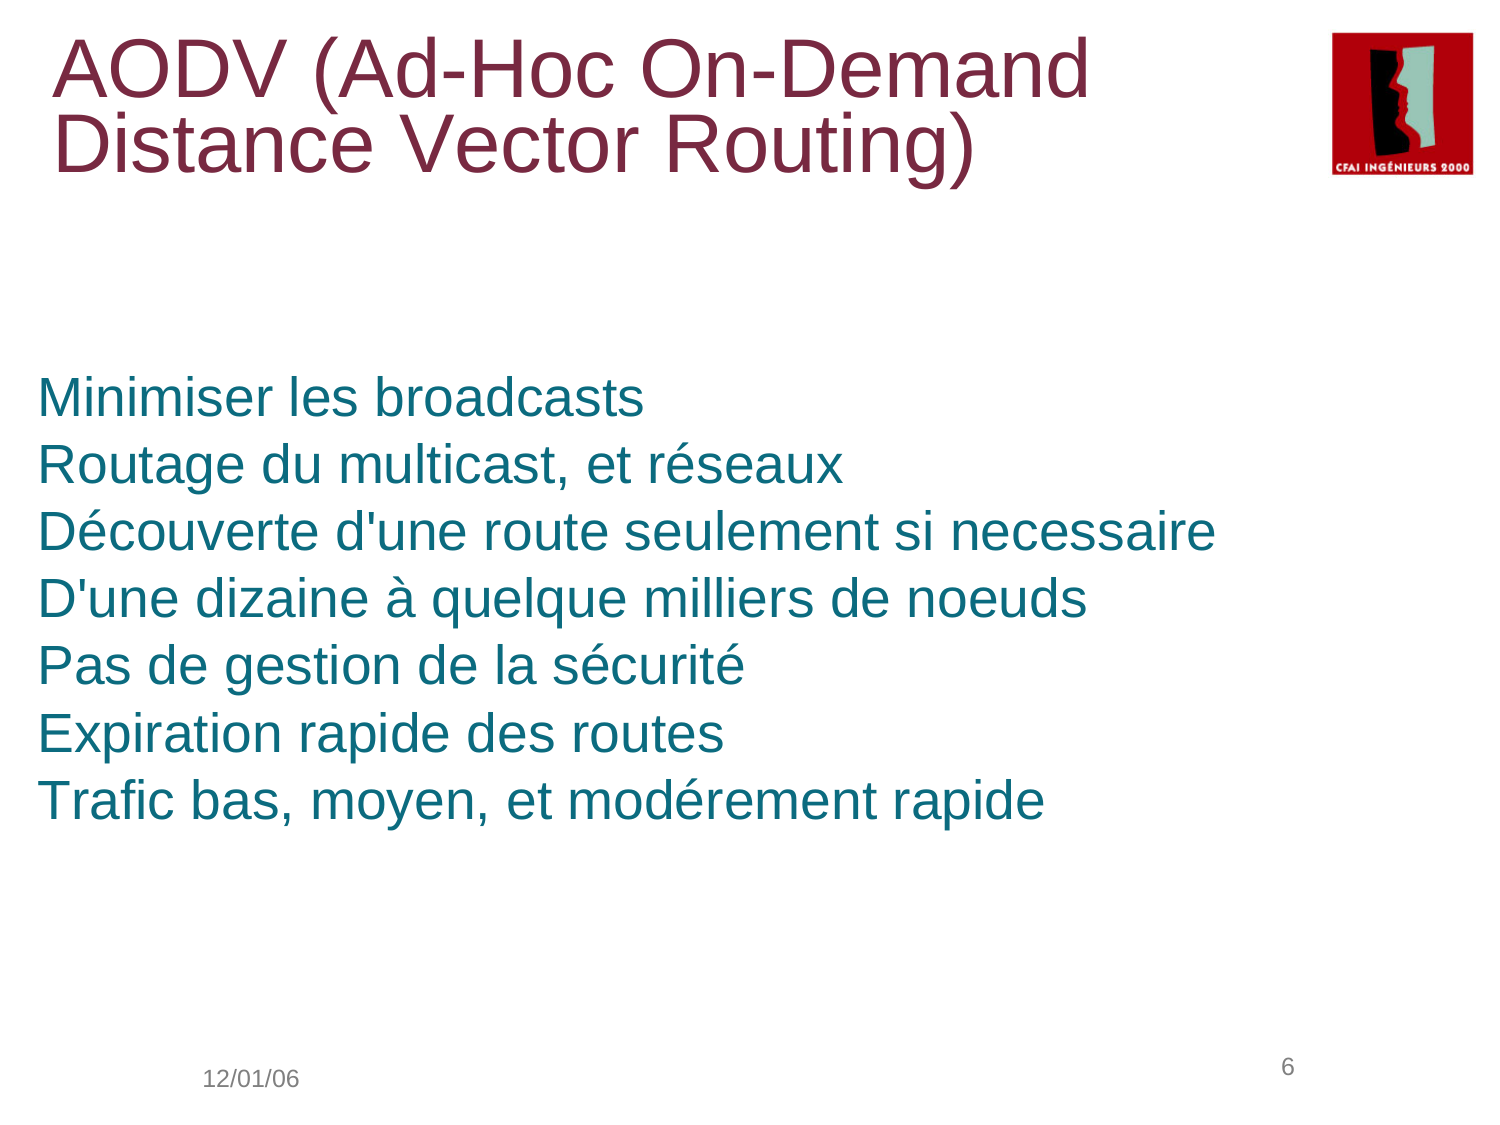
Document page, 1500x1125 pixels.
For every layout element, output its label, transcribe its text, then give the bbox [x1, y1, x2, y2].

title AODV (Ad-Hoc On-Demand Distance Vector Routing) [37, 21, 1326, 204]
picture [1328, 29, 1477, 178]
list Minimiser les broadcasts Routage du multicast, et réseaux Découverte d'une route seulement si necessaire D'une dizaine à quelque milliers de noeuds Pas de gestion de la sécurité Expiration rapide des routes Trafic bas, moyen, et modérement rapide [37, 373, 1463, 904]
